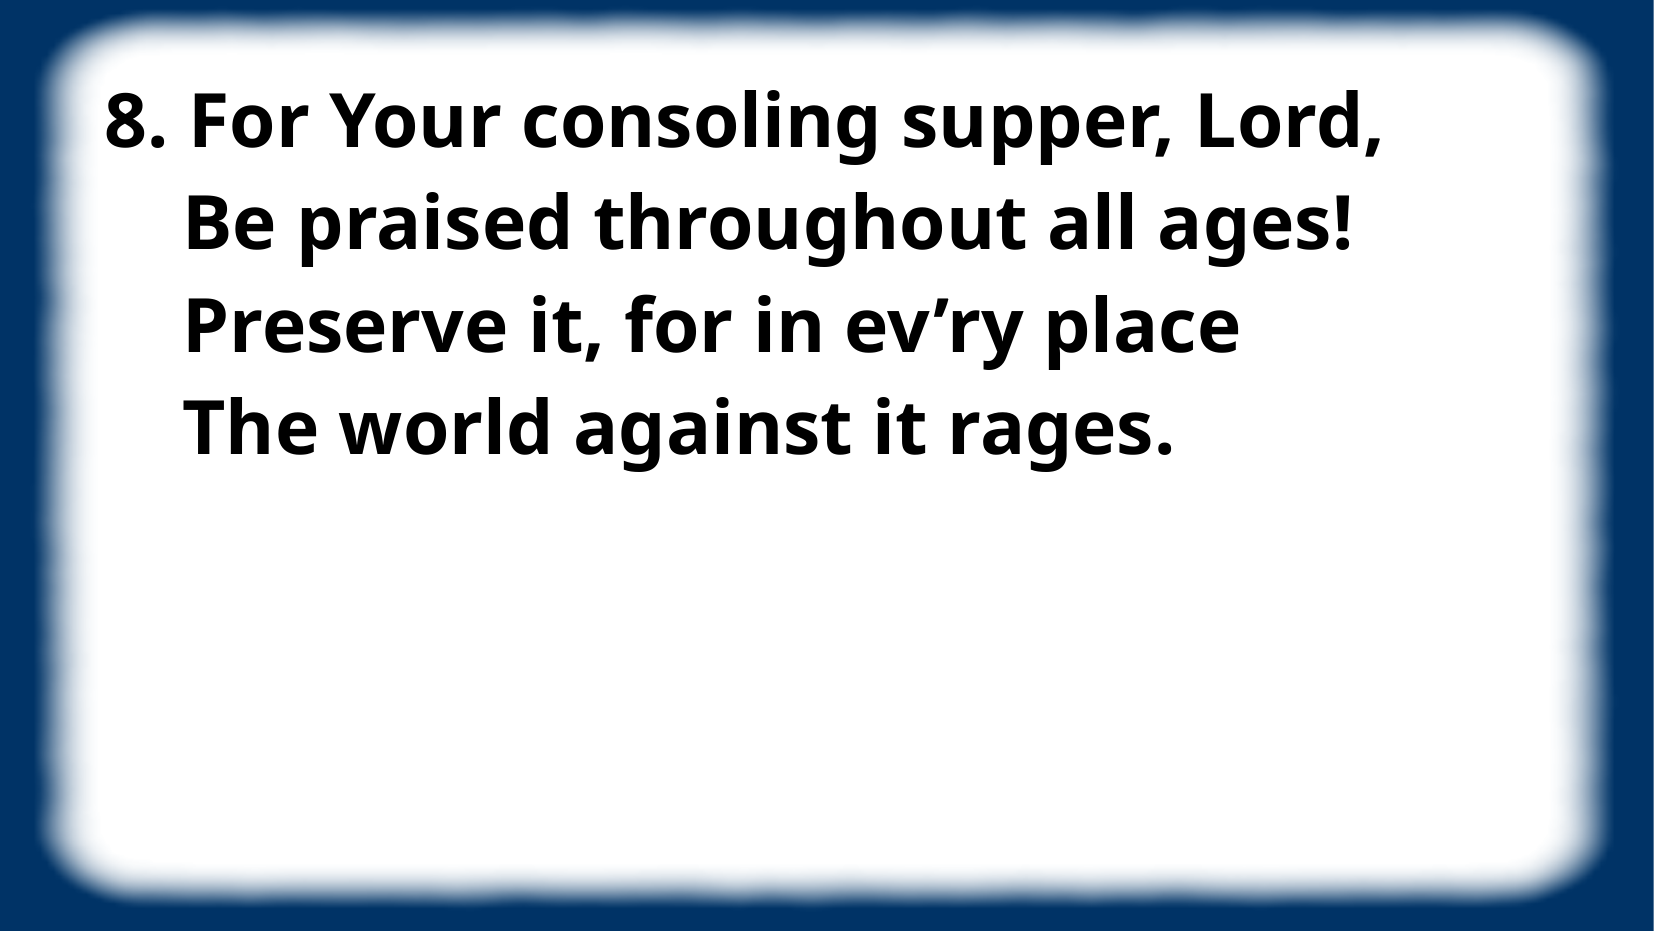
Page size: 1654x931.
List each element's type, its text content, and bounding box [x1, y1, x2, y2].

picture [0, 0, 1654, 931]
text_box 8. For Your consoling supper, Lord, Be praised throughout all ages! Preserve it, for in ev’ry place The world against it rages. [90, 60, 1561, 475]
